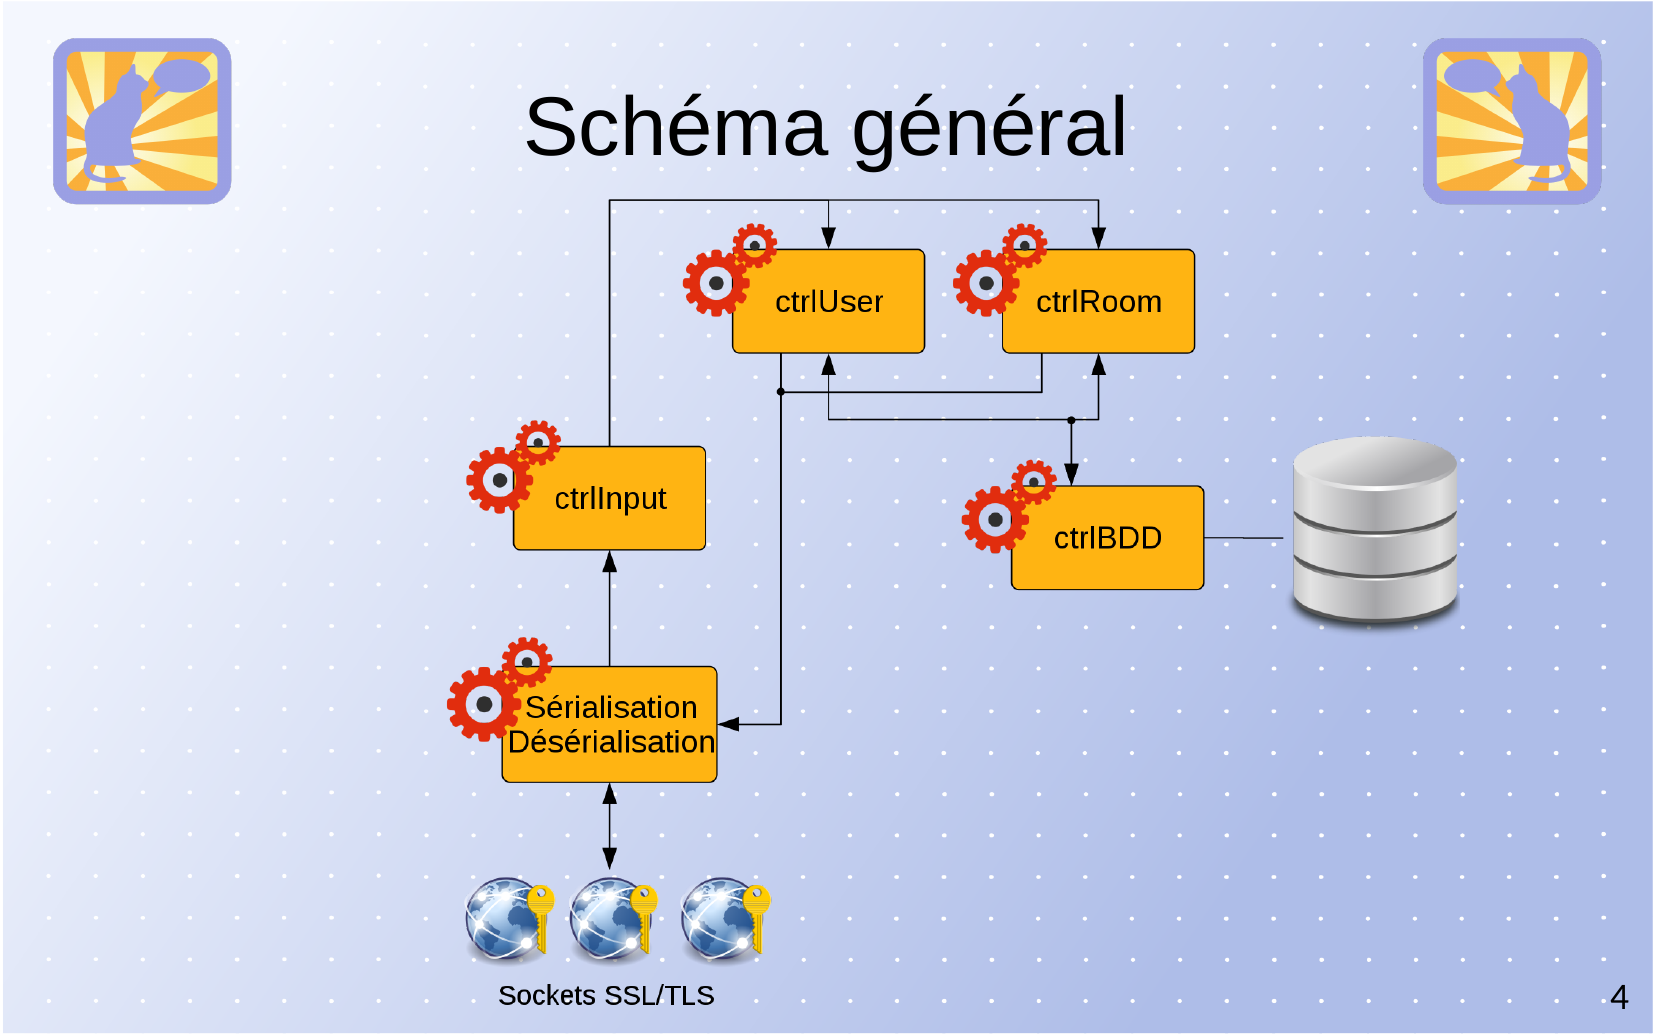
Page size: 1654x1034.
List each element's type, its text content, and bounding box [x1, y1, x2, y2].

title Schéma général [237, 41, 1417, 121]
text_box 4 [1595, 964, 1642, 1025]
picture [47, 32, 1607, 1034]
